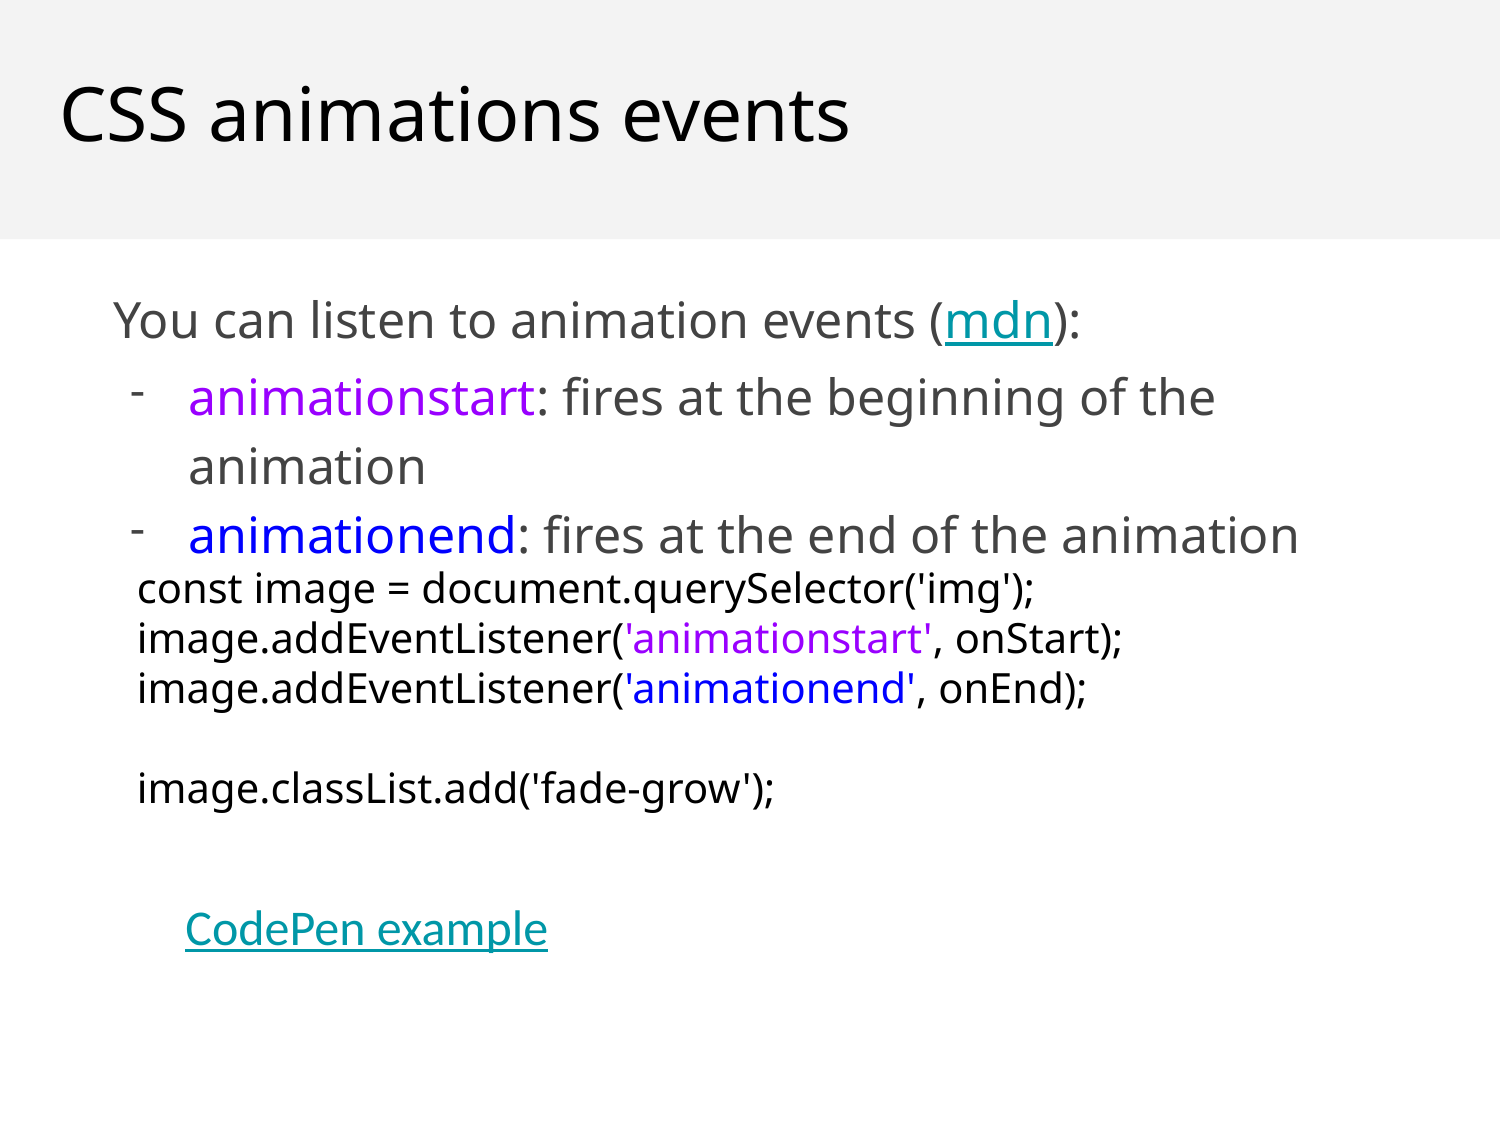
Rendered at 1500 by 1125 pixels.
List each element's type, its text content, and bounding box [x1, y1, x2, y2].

text_box CodePen example [170, 880, 1352, 1084]
list You can listen to animation events (mdn): animationstart: fires at the beginning of the animation animationend: fires at the end of the animation [98, 263, 1402, 352]
title CSS animations events [44, 51, 1288, 178]
text_box const image = document.querySelector('img'); image.addEventListener('animationstart', onStart); image.addEventListener('animationend', onEnd); image.classList.add('fade-grow'); [121, 546, 1379, 881]
